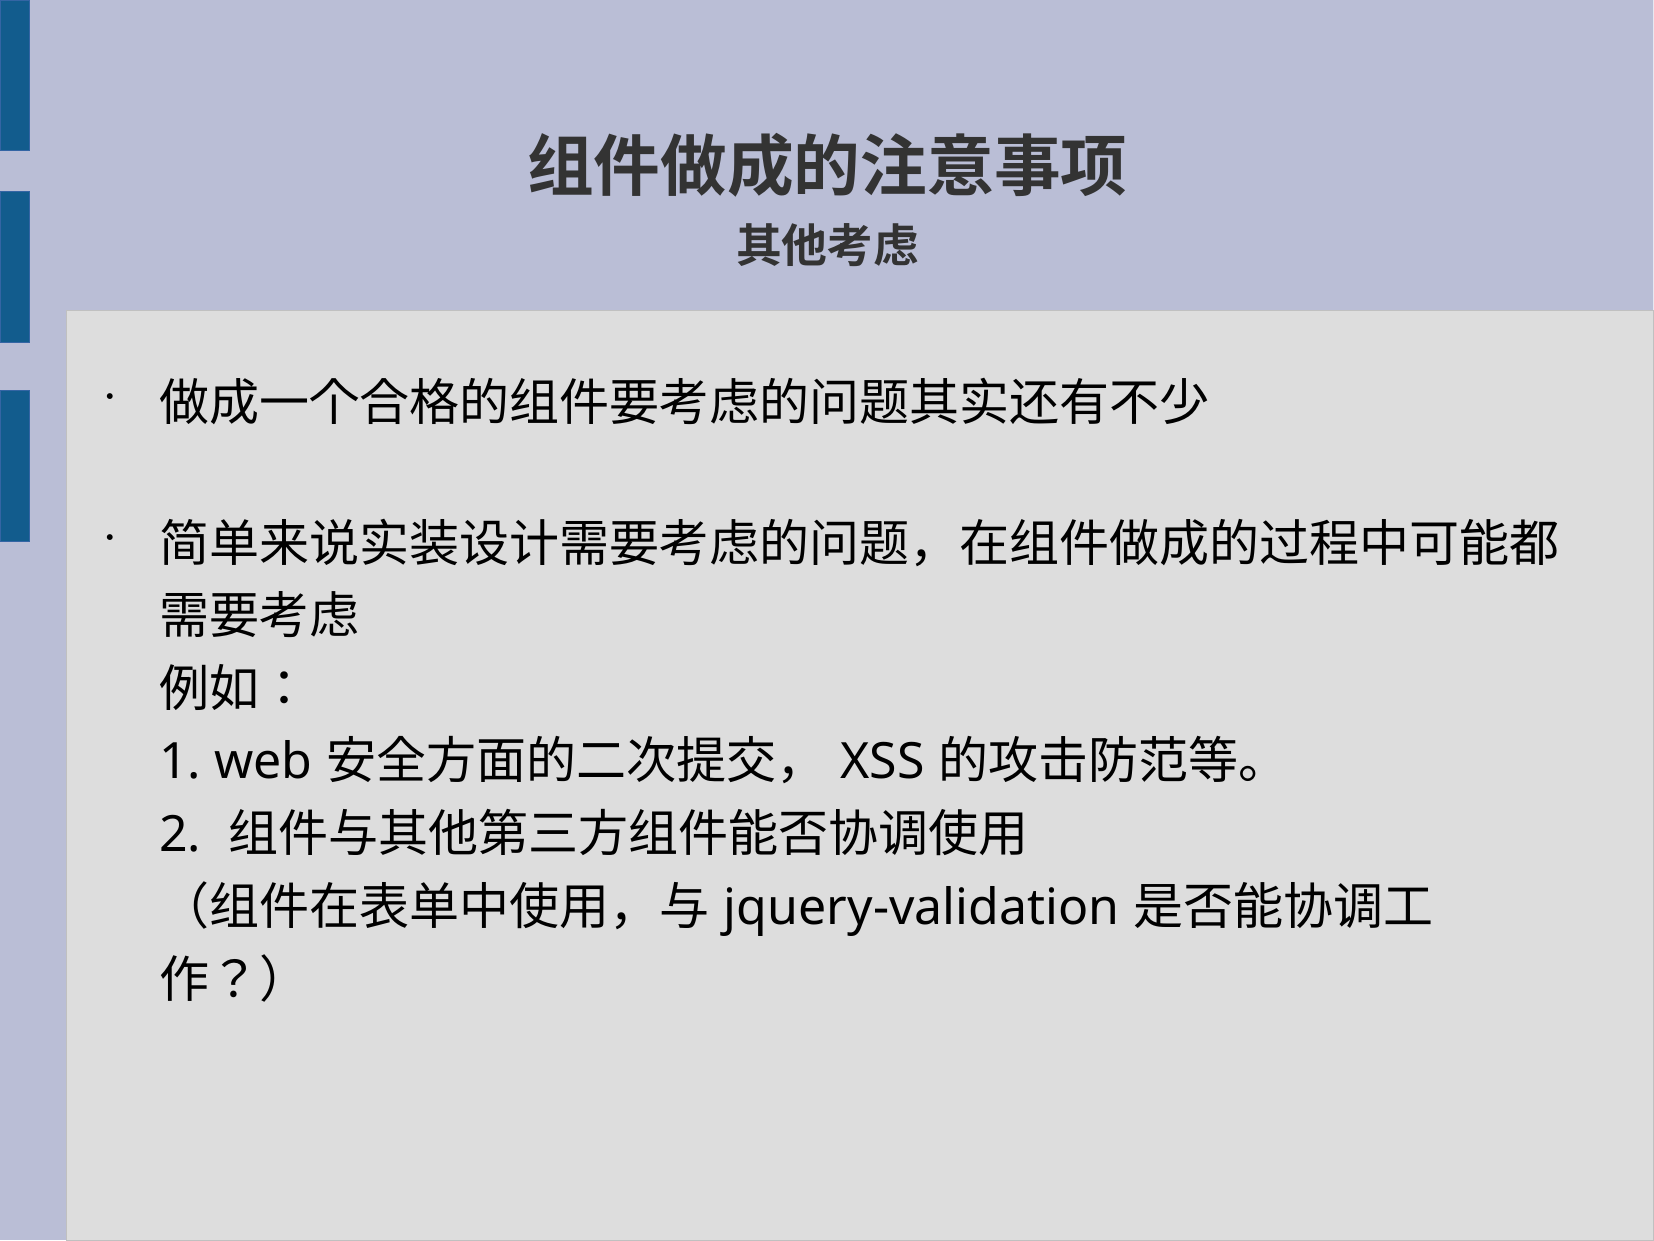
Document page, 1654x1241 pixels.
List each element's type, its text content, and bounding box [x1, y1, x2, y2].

title 组件做成的注意事项 其他考虑 [121, 91, 1534, 299]
list 做成一个合格的组件要考虑的问题其实还有不少 简单来说实装设计需要考虑的问题，在组件做成的过程中可能都需要考虑 例如： 1. web安全方面的二次提交，XSS的攻击防范等。 2. 组件与其他第三方组件能否协调使用 （组件在表单中使用，与jquery-validation是否能协调工作？） [88, 362, 1577, 1182]
